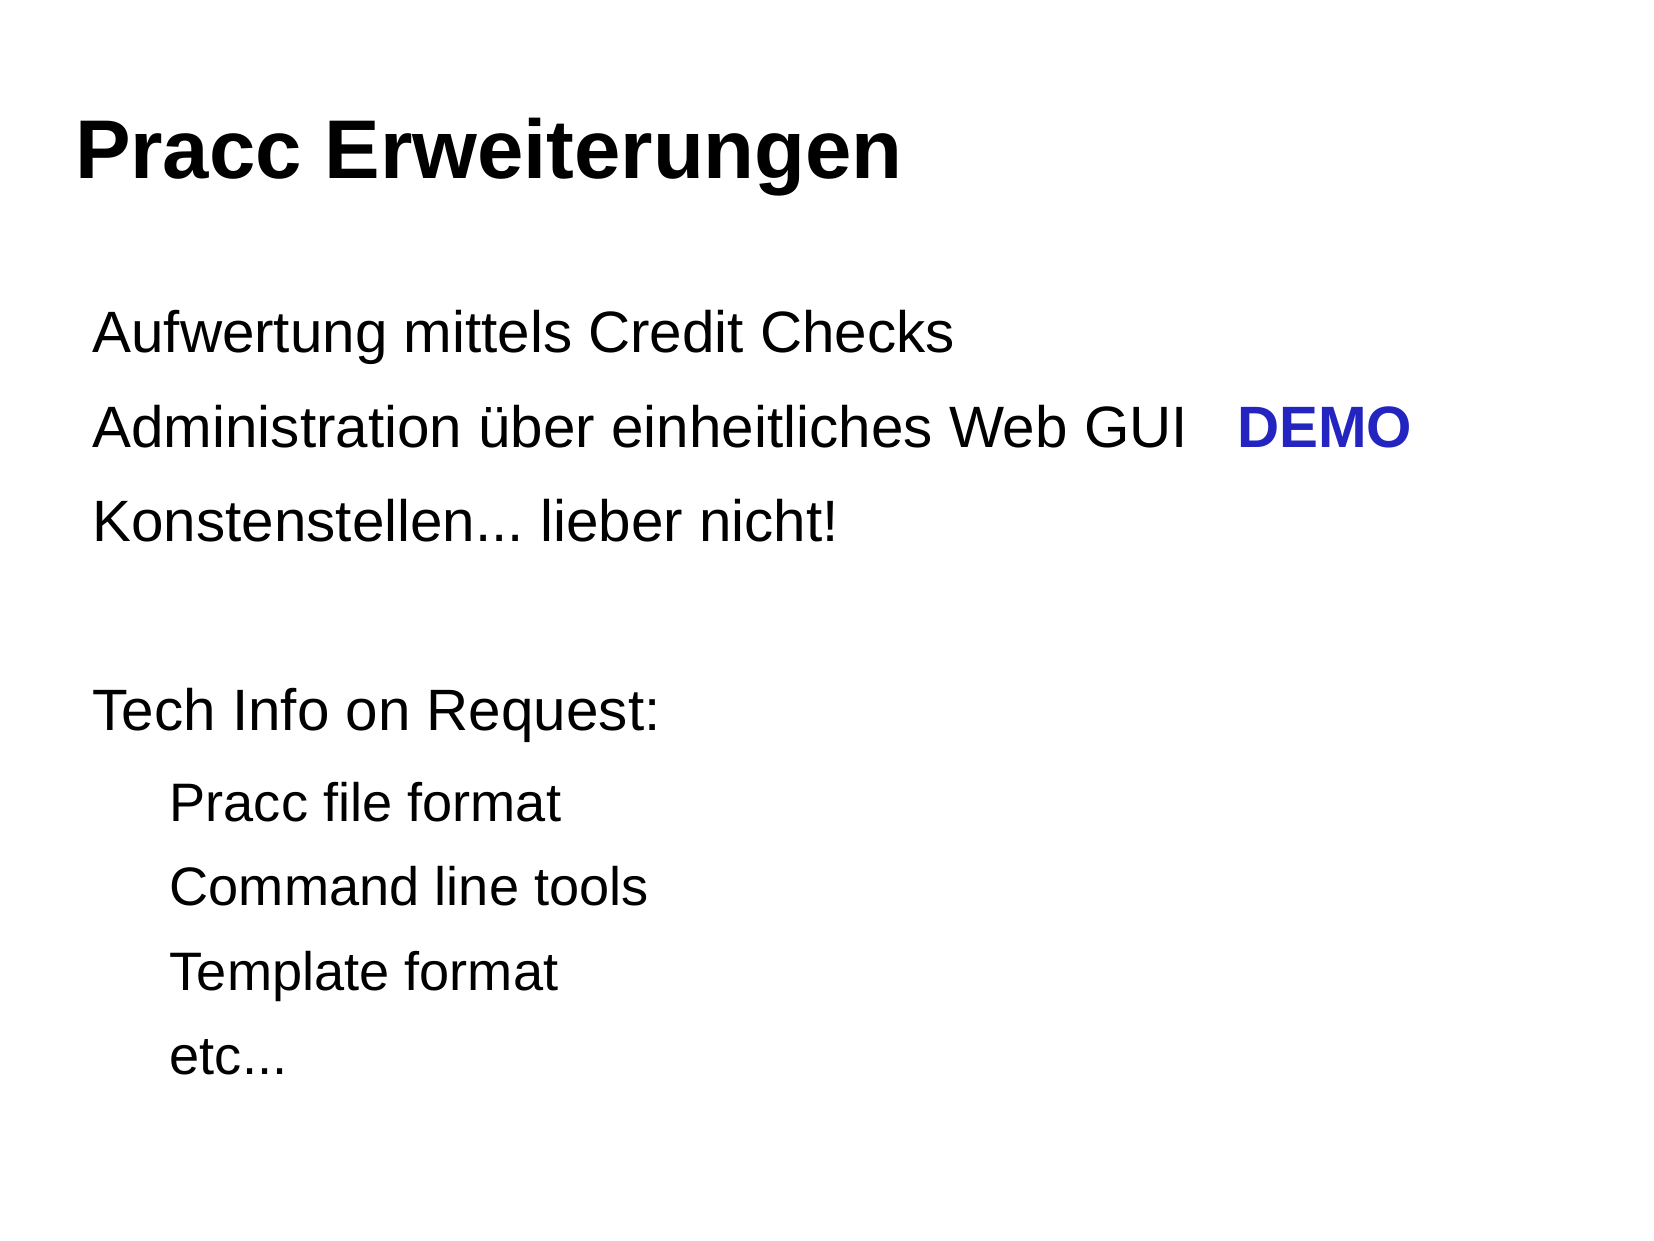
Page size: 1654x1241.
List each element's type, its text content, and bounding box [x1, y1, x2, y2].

list Aufwertung mittels Credit Checks Administration über einheitliches Web GUI DEMO Konstenstellen... lieber nicht! Tech Info on Request: Pracc file format Command line tools Template format etc... [75, 300, 1576, 1175]
title Pracc Erweiterungen [75, 44, 1576, 256]
